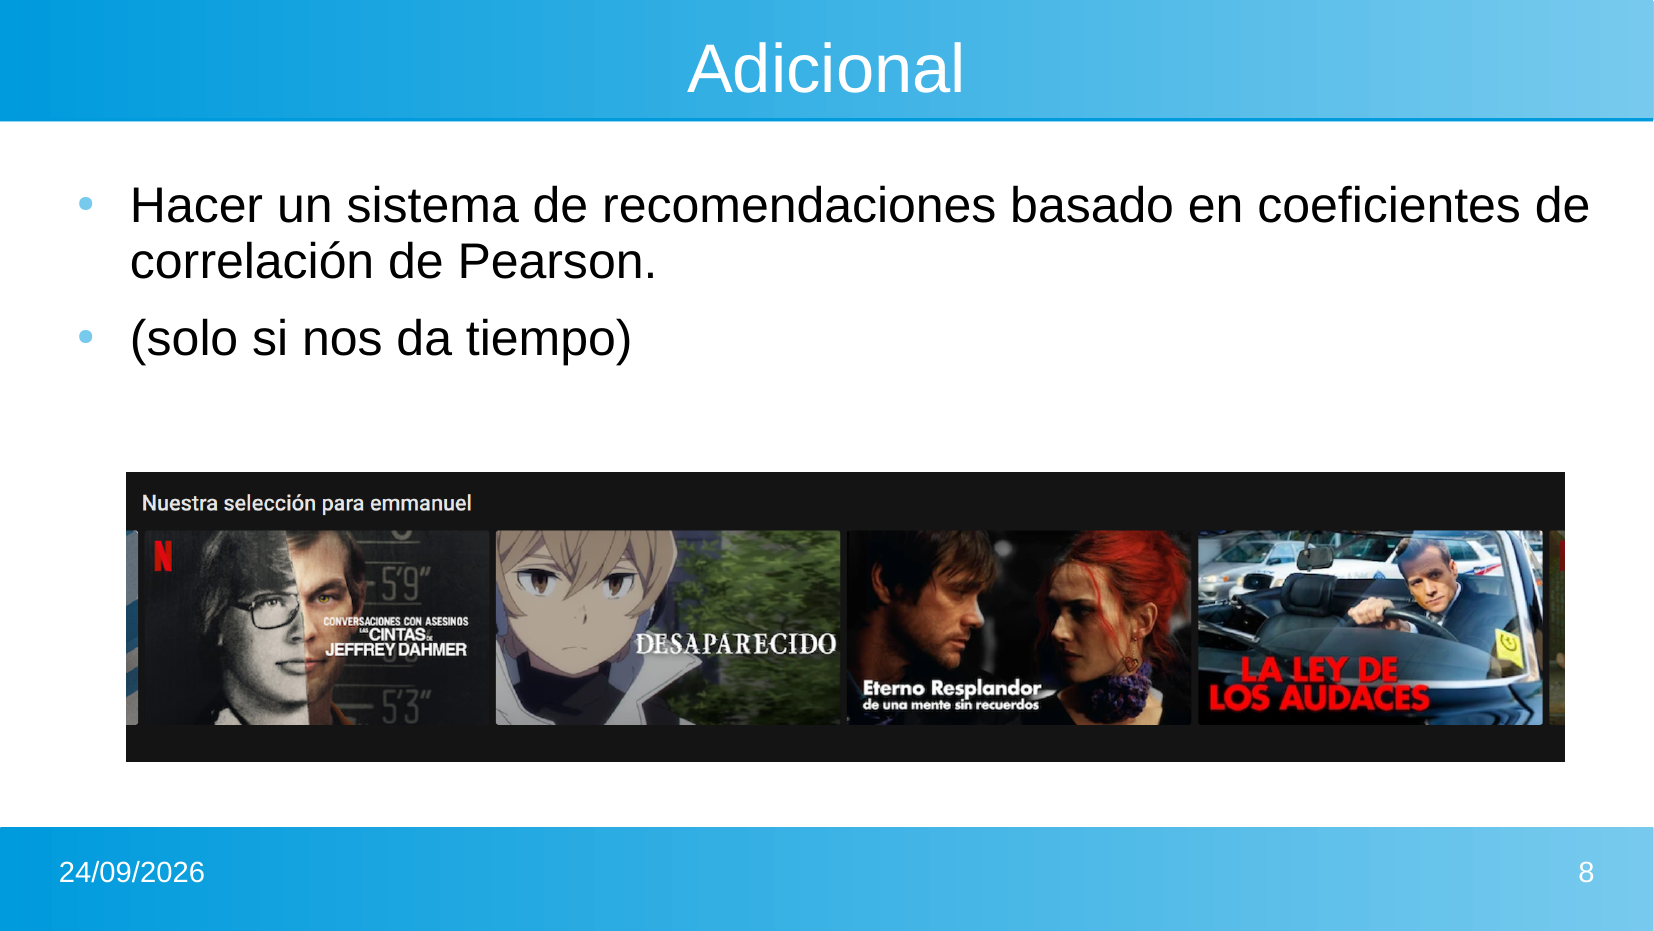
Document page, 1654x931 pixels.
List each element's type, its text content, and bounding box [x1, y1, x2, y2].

title Adicional [59, 29, 1595, 108]
list Hacer un sistema de recomendaciones basado en coeficientes de correlación de Pearson. (solo si nos da tiempo) [59, 177, 1595, 384]
picture [126, 472, 1565, 762]
